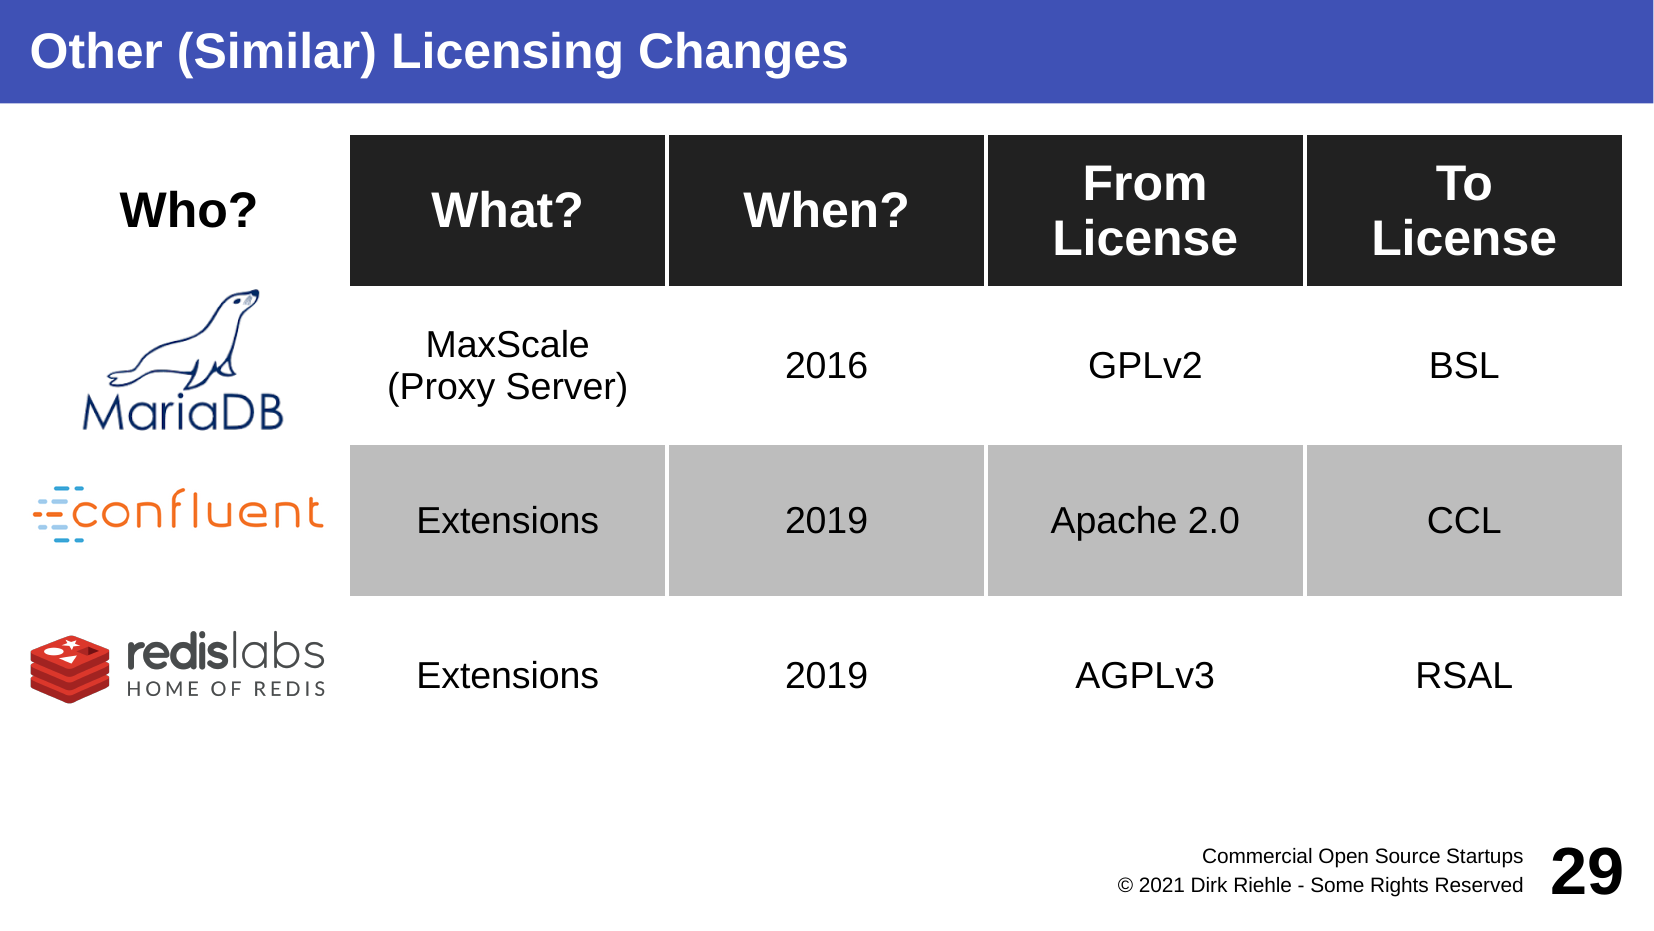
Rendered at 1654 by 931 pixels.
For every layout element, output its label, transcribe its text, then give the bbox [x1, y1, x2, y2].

title Other (Similar) Licensing Changes [0, 0, 1654, 104]
table_cell [32, 445, 346, 596]
picture [39, 286, 327, 435]
table_header When? [669, 135, 984, 286]
table_header To License [1307, 135, 1622, 286]
table_cell 2019 [669, 600, 984, 753]
table_cell 2016 [669, 290, 984, 441]
table_cell AGPLv3 [988, 600, 1303, 753]
table_cell CCL [1307, 445, 1622, 596]
table_cell Apache 2.0 [988, 445, 1303, 596]
table_header Who? [32, 135, 346, 286]
table_cell BSL [1307, 290, 1622, 441]
table_cell Extensions [350, 445, 665, 596]
picture [29, 630, 325, 705]
picture [29, 483, 325, 545]
table_cell GPLv2 [988, 290, 1303, 441]
table_header From License [988, 135, 1303, 286]
table_cell [32, 600, 346, 751]
table_cell RSAL [1307, 600, 1622, 753]
table_cell Extensions [350, 600, 665, 753]
table_header What? [350, 135, 665, 286]
table_cell MaxScale (Proxy Server) [350, 290, 665, 441]
table_cell 2019 [669, 445, 984, 596]
table_cell [32, 290, 346, 441]
